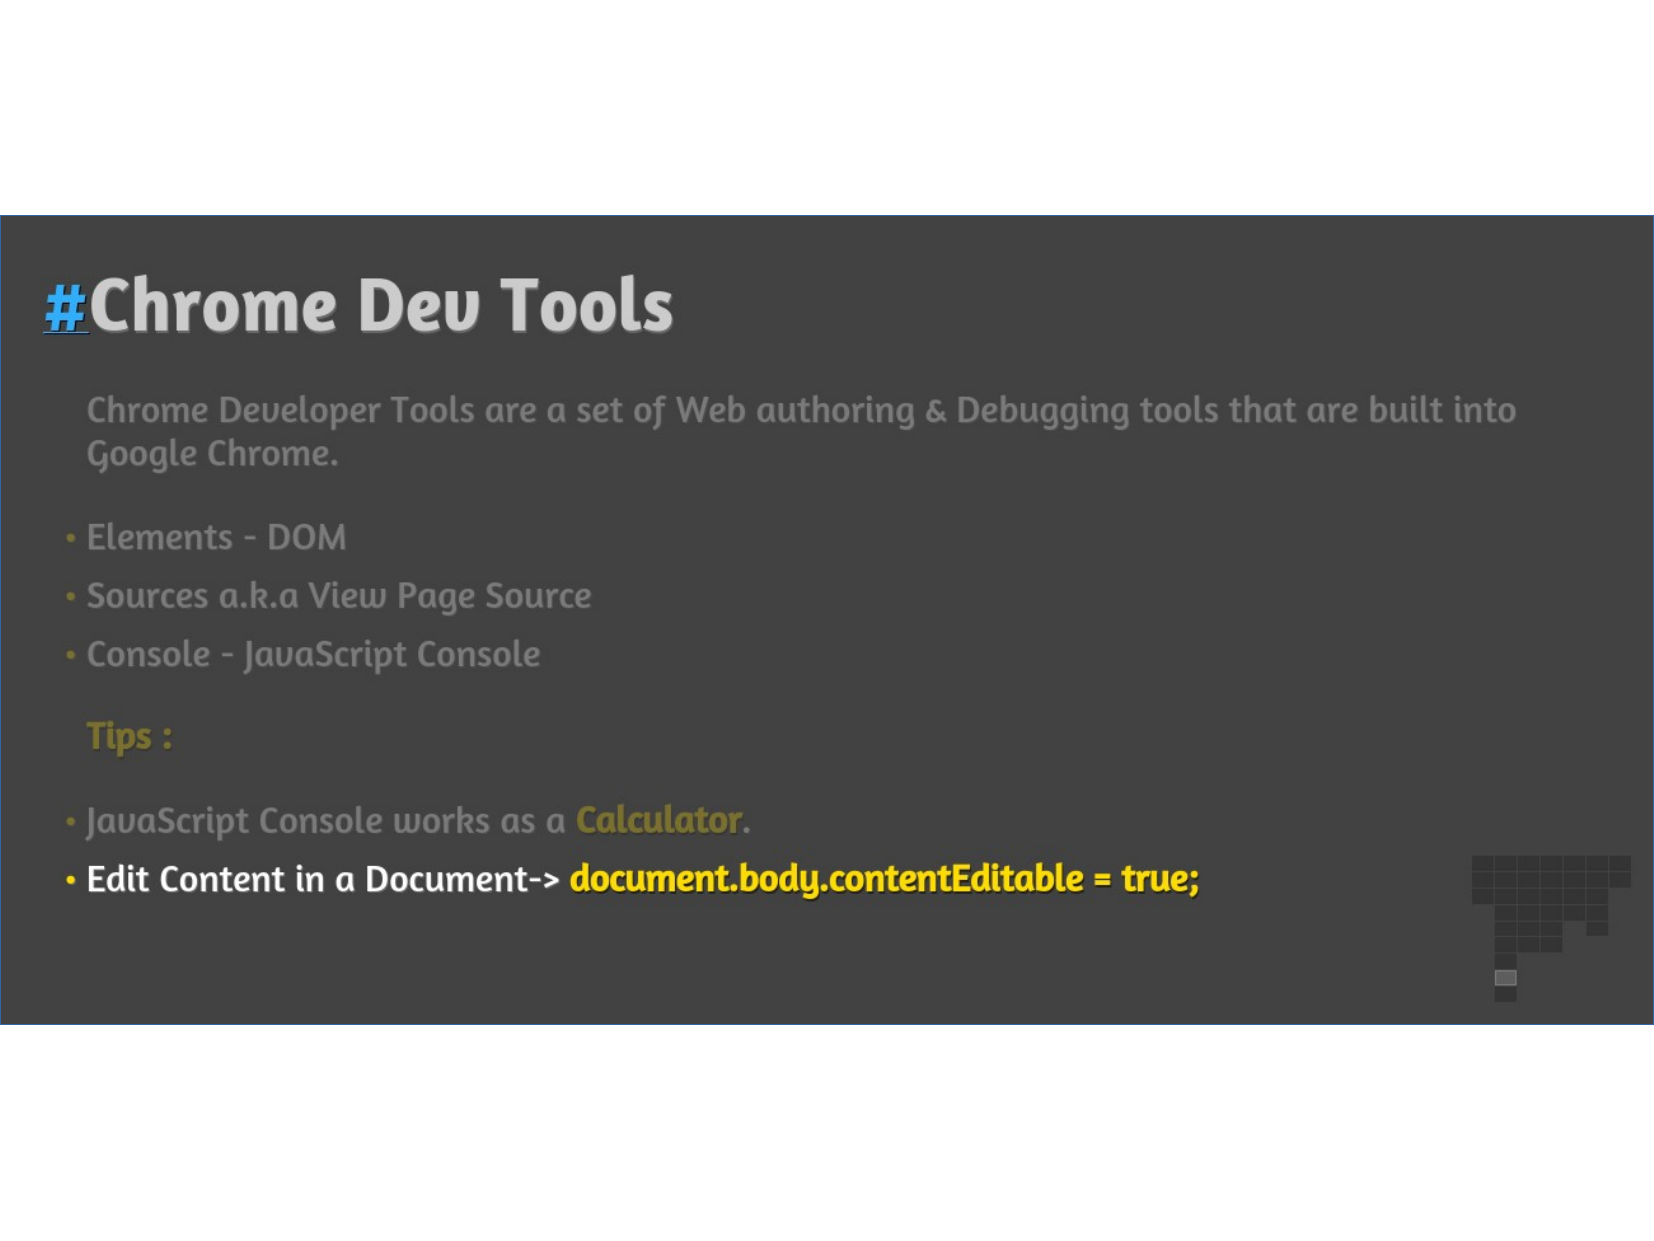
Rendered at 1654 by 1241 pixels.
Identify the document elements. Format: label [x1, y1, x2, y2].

picture [0, 215, 1654, 1025]
